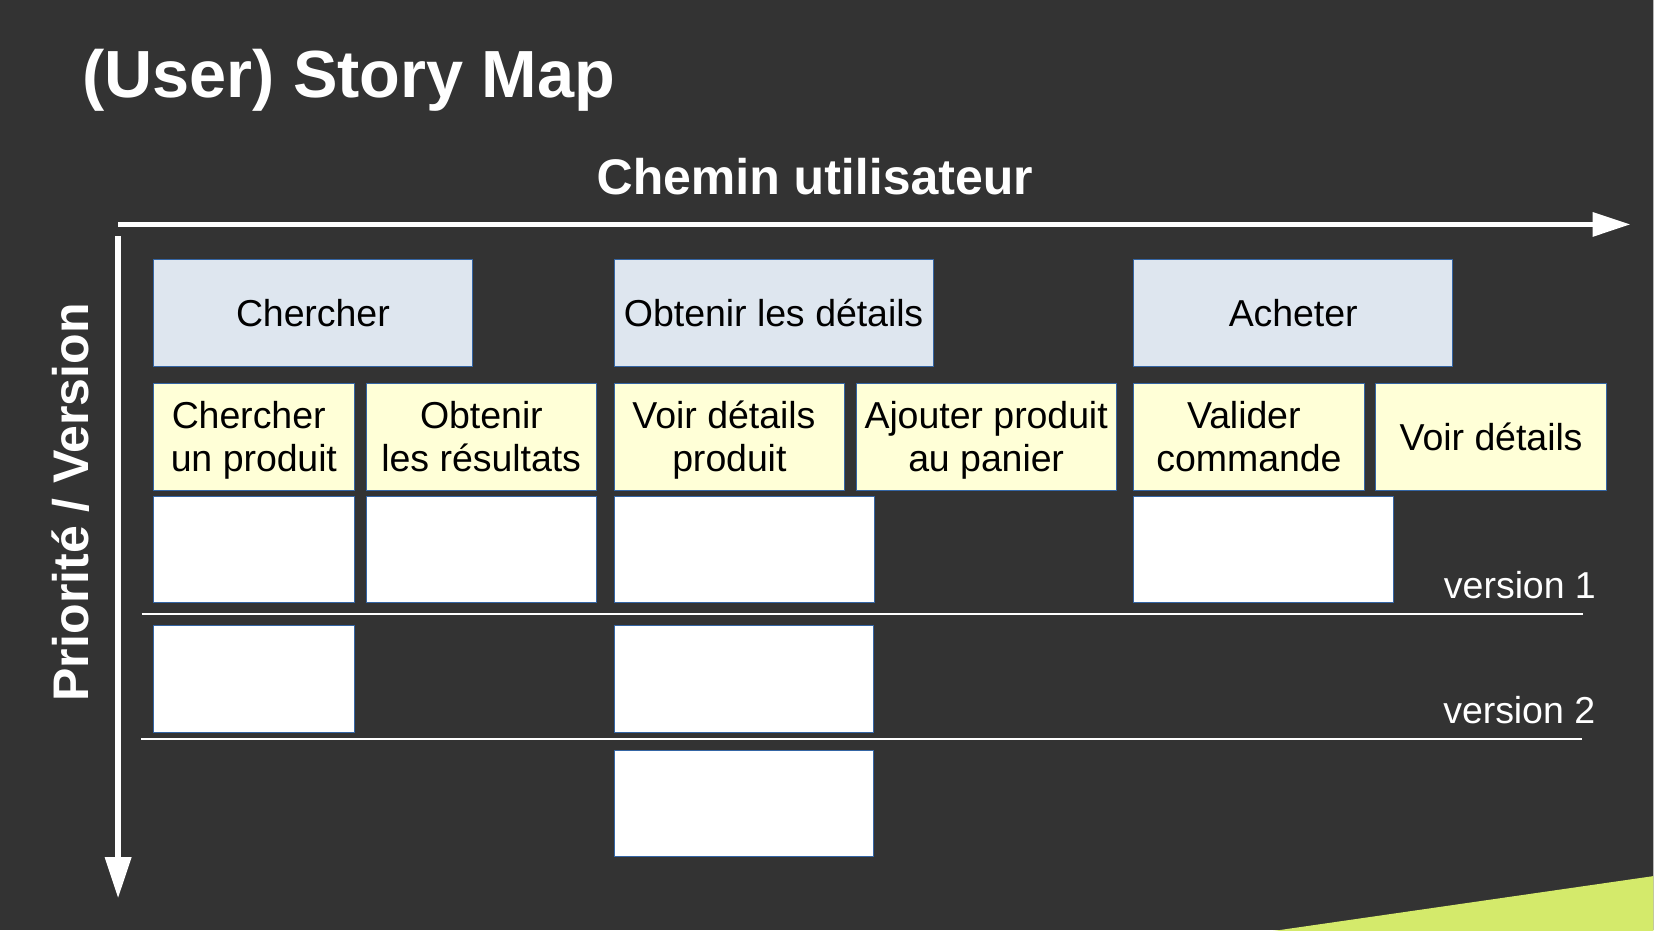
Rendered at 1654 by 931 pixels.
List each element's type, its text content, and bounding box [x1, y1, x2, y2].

text_box Chemin utilisateur [496, 142, 1134, 213]
text_box [614, 750, 874, 857]
text_box Chercher un produit [153, 383, 355, 491]
text_box Chercher [153, 259, 473, 367]
text_box Obtenir les détails [614, 259, 934, 367]
text_box Priorité / Version [35, 183, 107, 822]
text_box [1133, 496, 1394, 603]
text_box [153, 496, 355, 603]
text_box Voir détails [1375, 383, 1607, 491]
title (User) Story Map [82, 37, 1571, 122]
text_box [366, 496, 597, 603]
text_box [1273, 876, 1654, 931]
text_box [614, 496, 875, 603]
text_box Obtenir les résultats [366, 383, 597, 491]
text_box Voir détails produit [614, 383, 845, 491]
text_box Valider commande [1133, 383, 1365, 491]
text_box [614, 625, 874, 733]
text_box Acheter [1133, 259, 1453, 367]
text_box [153, 625, 355, 733]
text_box version 2 [1428, 681, 1618, 739]
text_box Ajouter produit au panier [856, 383, 1117, 491]
text_box version 1 [1429, 557, 1619, 615]
